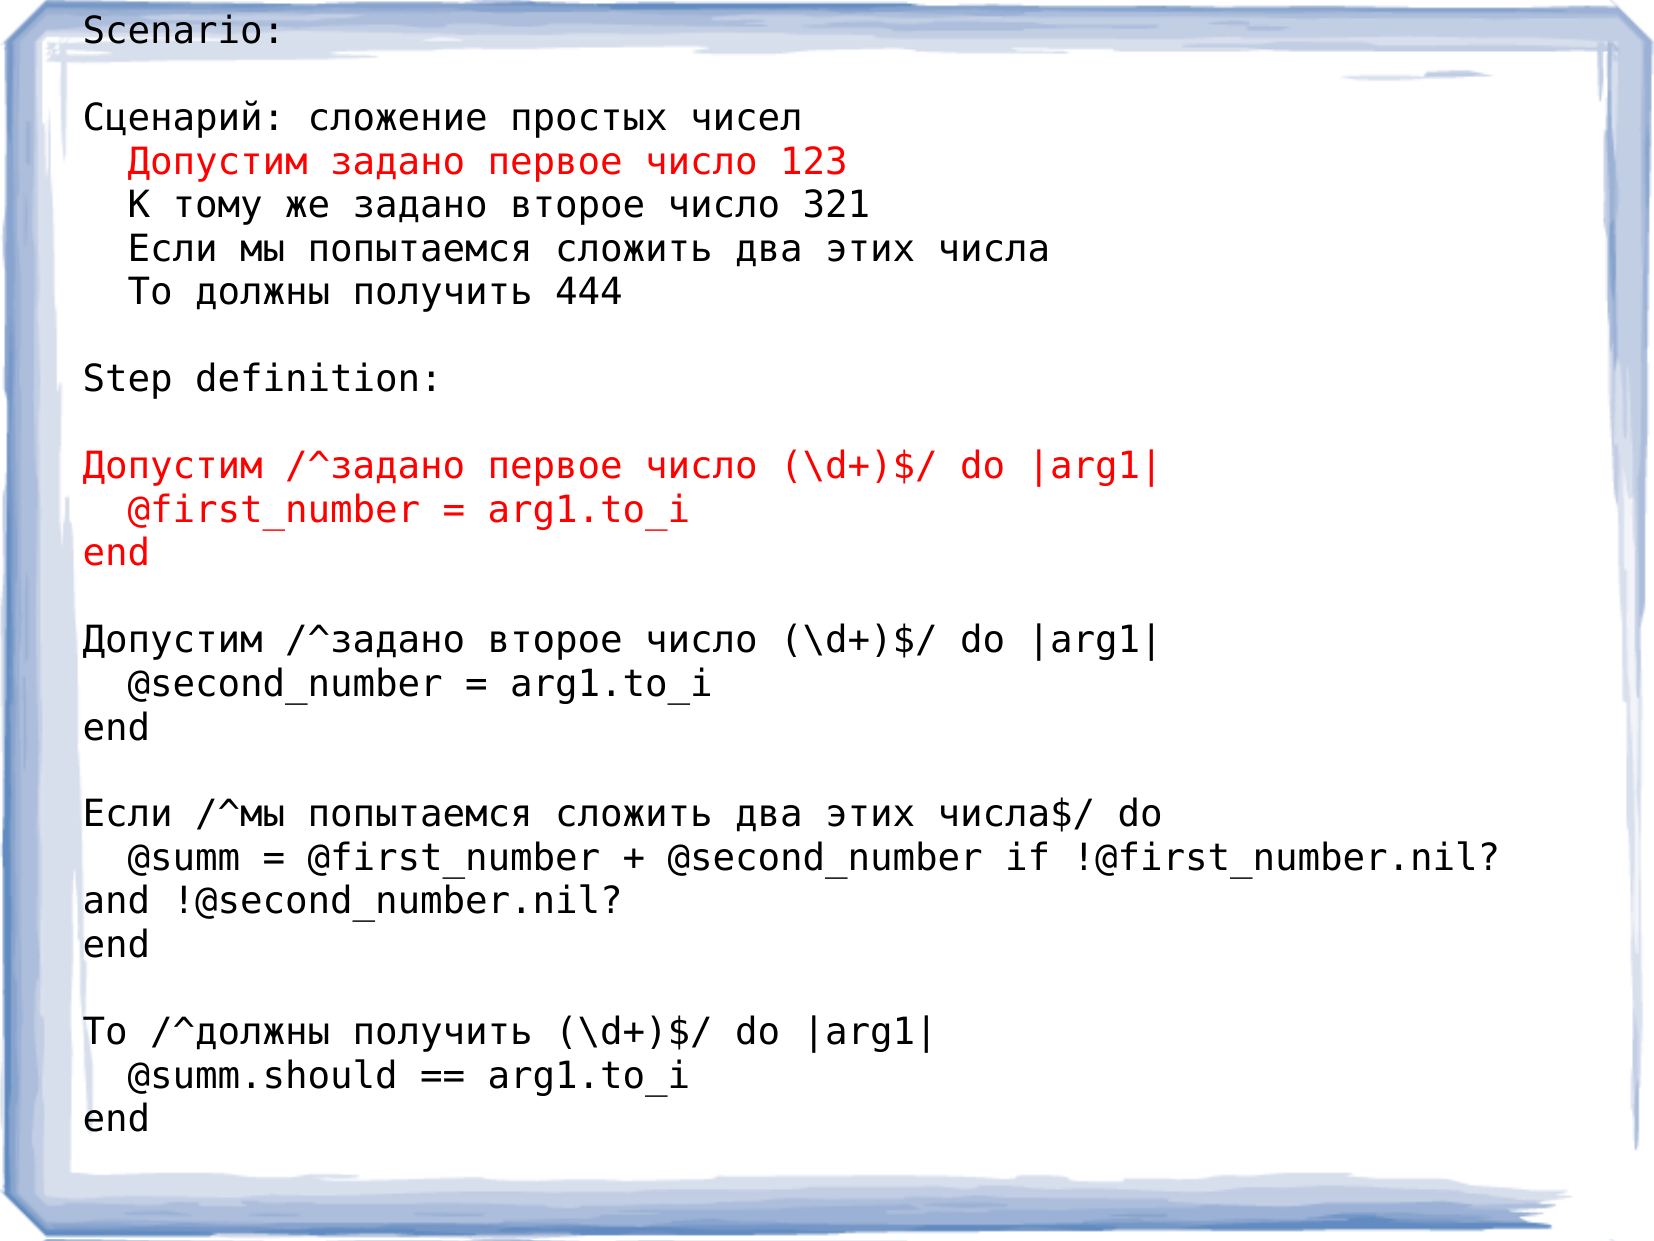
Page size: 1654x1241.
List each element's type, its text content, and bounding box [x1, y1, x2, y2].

picture [0, 0, 1654, 1241]
subtitle Scenario: Сценарий: сложение простых чисел Допустим задано первое число 123 К тому же задано второе число 321 Если мы попытаемся сложить два этих числа То должны получить 444 Step definition: Допустим /^задано первое число (\d+)$/ do |arg1| @first_number = arg1.to_i end Допустим /^задано второе число (\d+)$/ do |arg1| @second_number = arg1.to_i end Если /^мы попытаемся сложить два этих числа$/ do @summ = @first_number + @second_number if !@first_number.nil? and !@second_number.nil? end То /^должны получить (\d+)$/ do |arg1| @summ.should == arg1.to_i end [82, 8, 1571, 1184]
